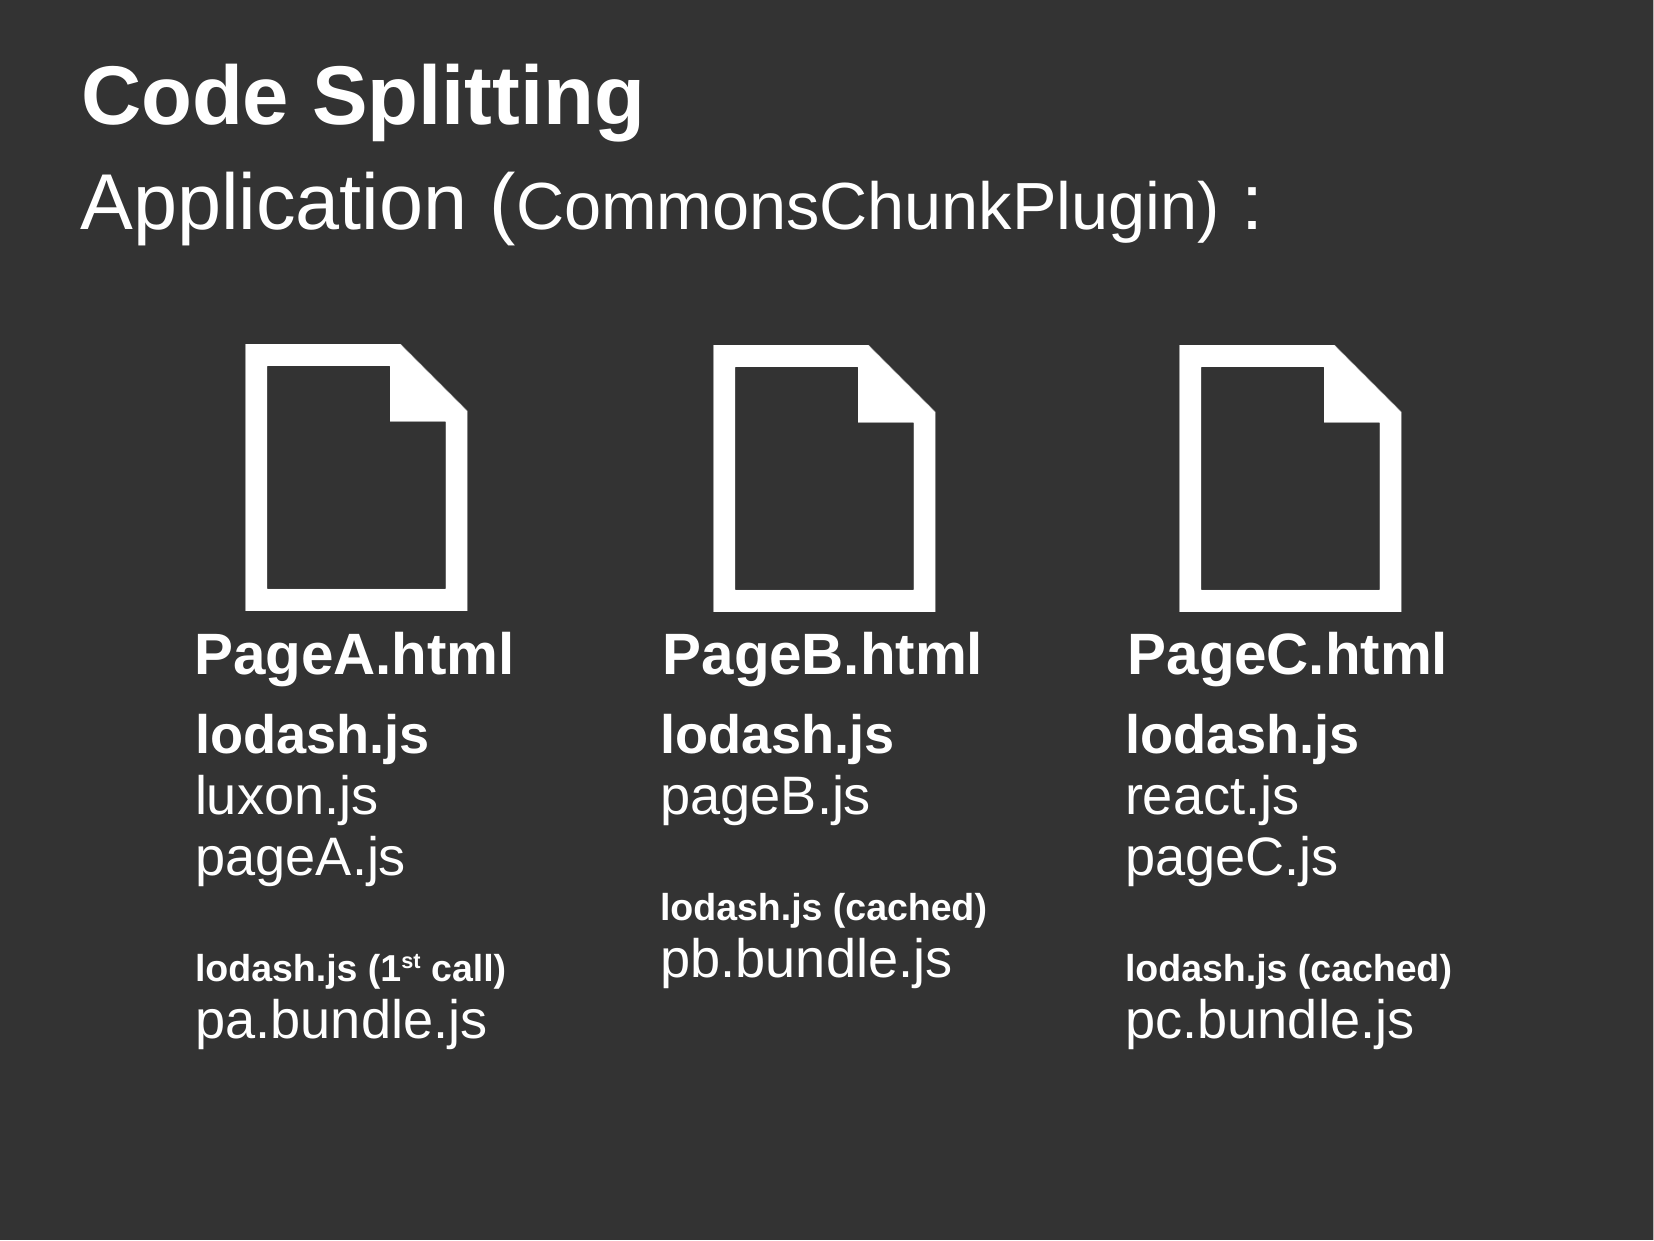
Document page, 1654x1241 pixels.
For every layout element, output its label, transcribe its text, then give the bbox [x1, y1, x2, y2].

title lodash.js react.js pageC.js lodash.js (cached) pc.bundle.js [1125, 705, 1456, 1241]
title lodash.js luxon.js pageA.js lodash.js (1st call) pa.bundle.js [195, 705, 526, 1241]
title lodash.js pageB.js lodash.js (cached) pb.bundle.js [660, 705, 991, 1241]
title PageA.html [176, 602, 556, 781]
title Code Splitting [81, 49, 1570, 143]
title PageC.html [1110, 603, 1489, 781]
picture [223, 344, 490, 602]
title PageB.html [645, 602, 1024, 781]
picture [691, 345, 958, 602]
picture [1157, 345, 1424, 603]
title Application (CommonsChunkPlugin) : [80, 157, 1654, 335]
